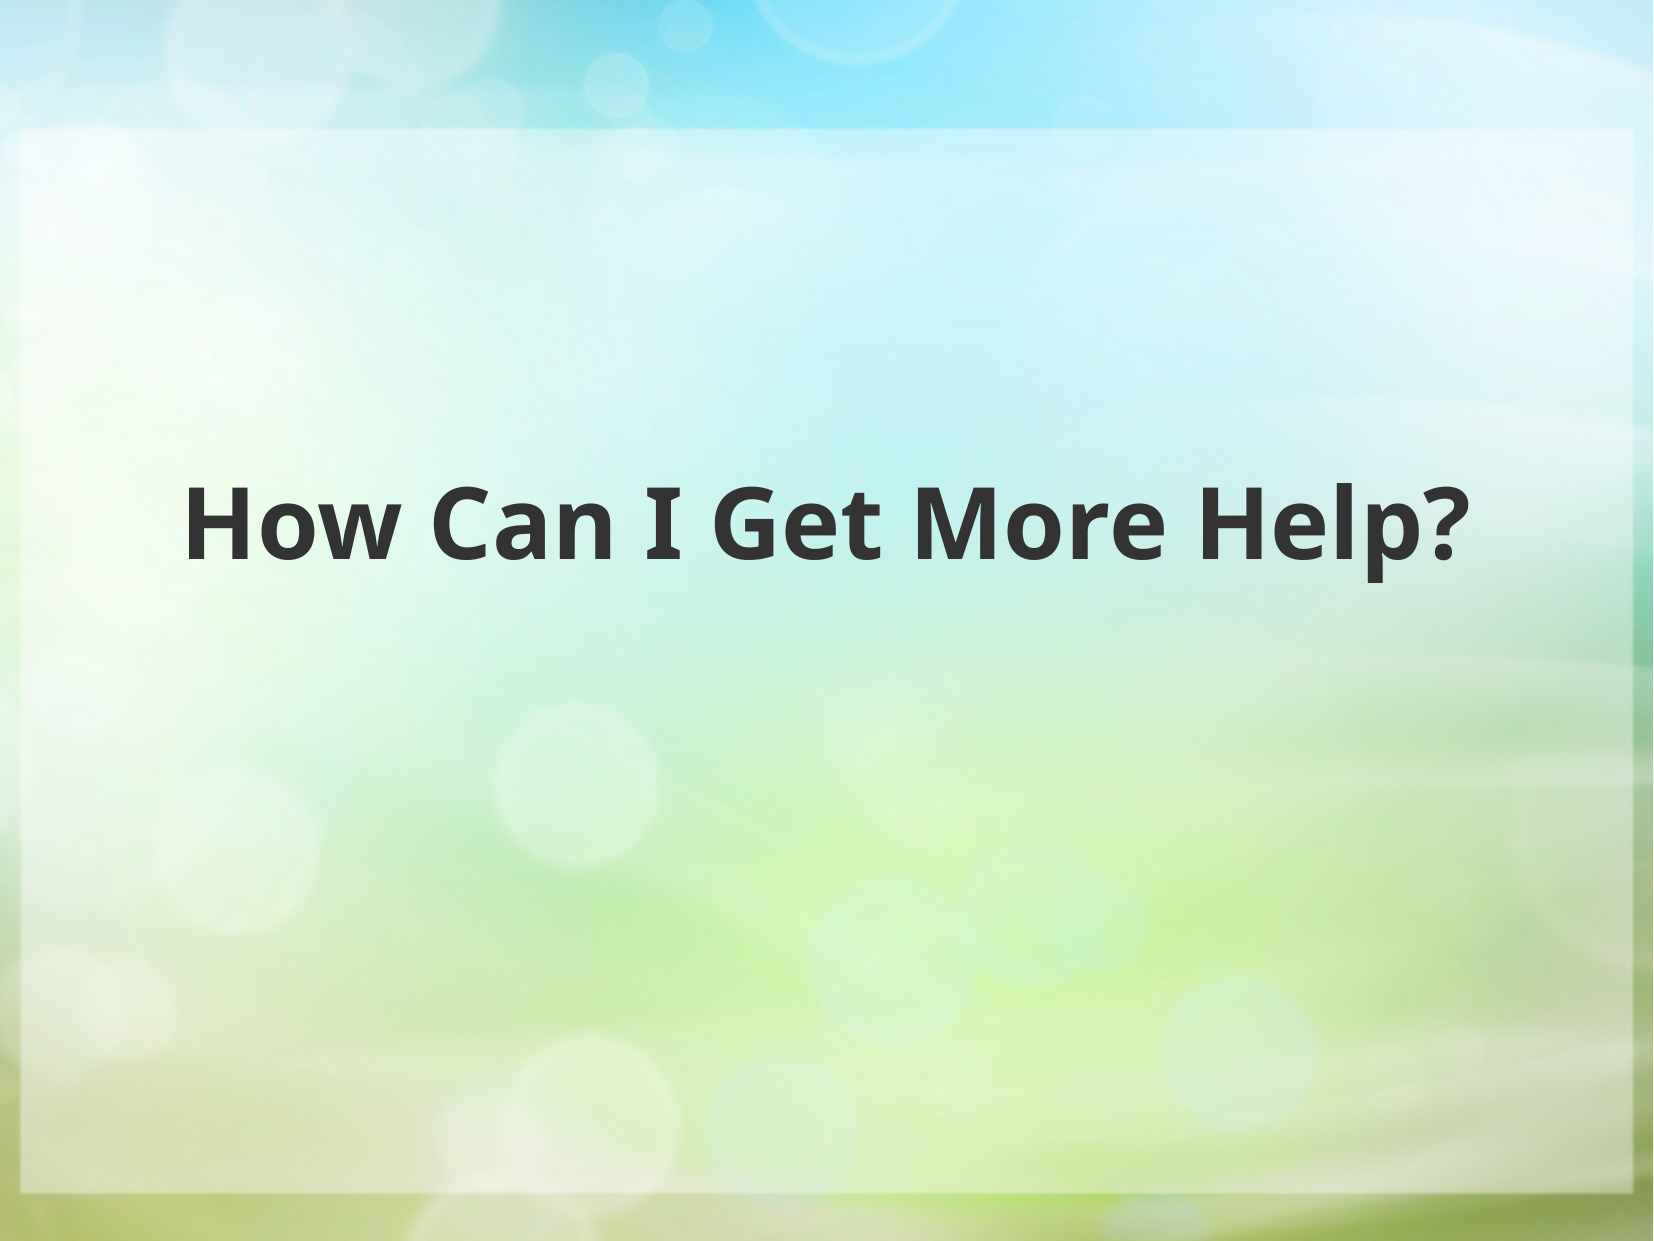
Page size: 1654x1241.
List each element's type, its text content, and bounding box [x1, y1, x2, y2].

picture [0, 0, 1654, 1241]
subtitle How Can I Get More Help? [82, 0, 1571, 1042]
